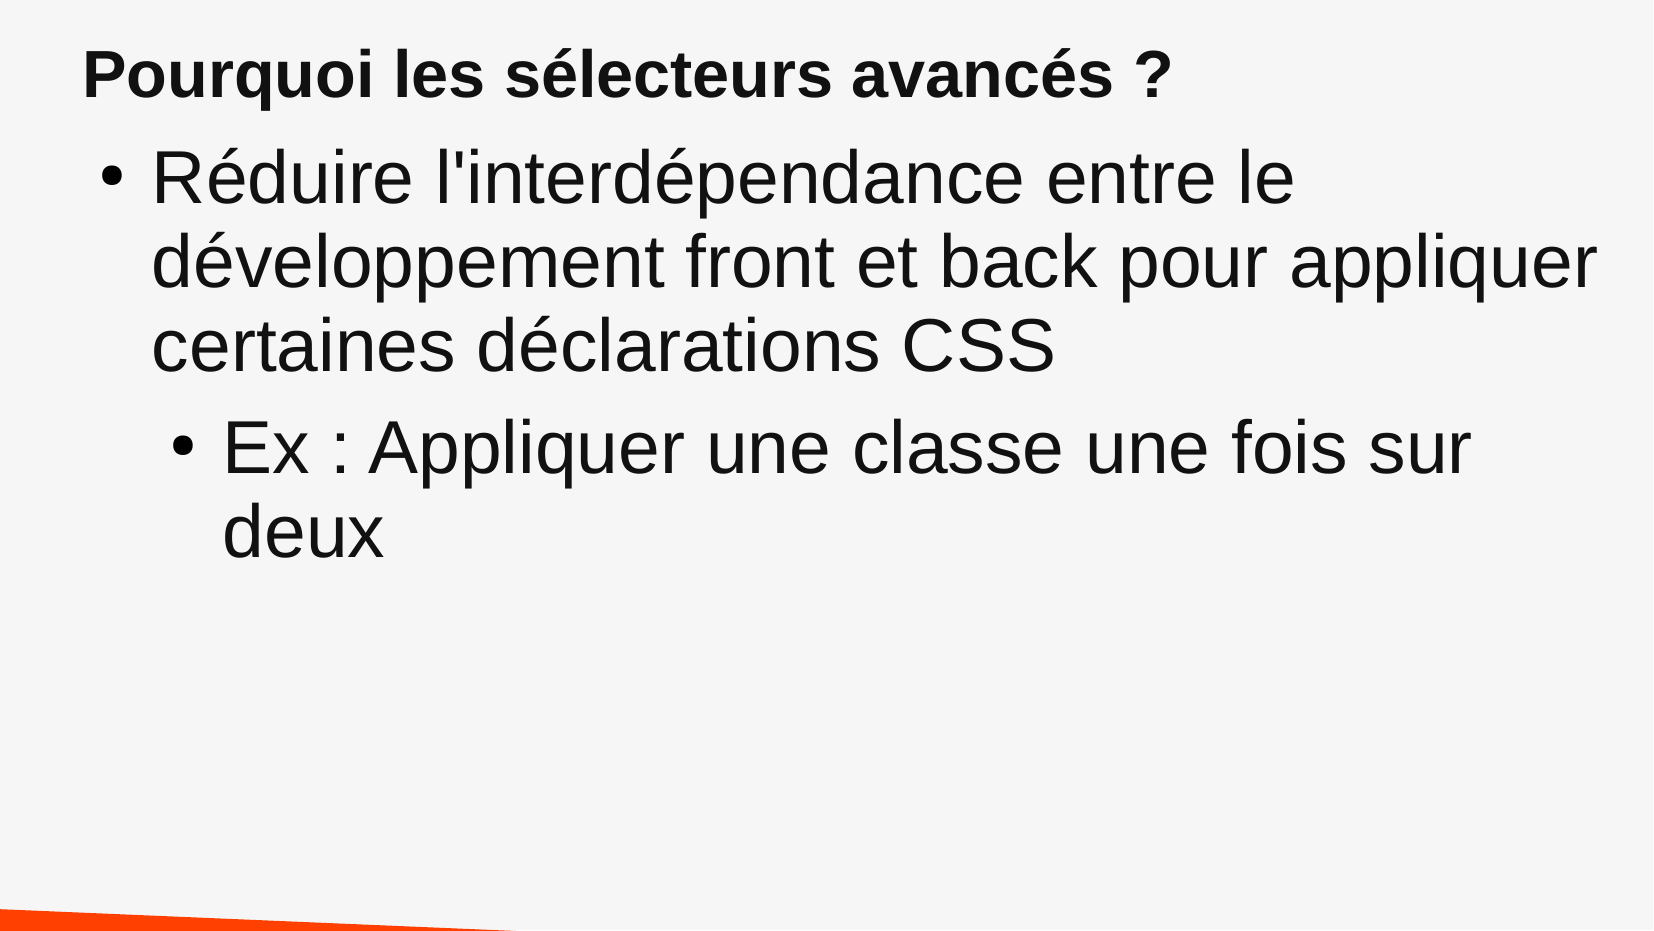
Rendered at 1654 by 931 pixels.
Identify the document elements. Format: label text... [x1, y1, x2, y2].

text_box [0, 909, 517, 931]
list Réduire l'interdépendance entre le développement front et back pour appliquer certaines déclarations CSS Ex : Appliquer une classe une fois sur deux [80, 135, 1620, 827]
title Pourquoi les sélecteurs avancés ? [82, 37, 1571, 114]
